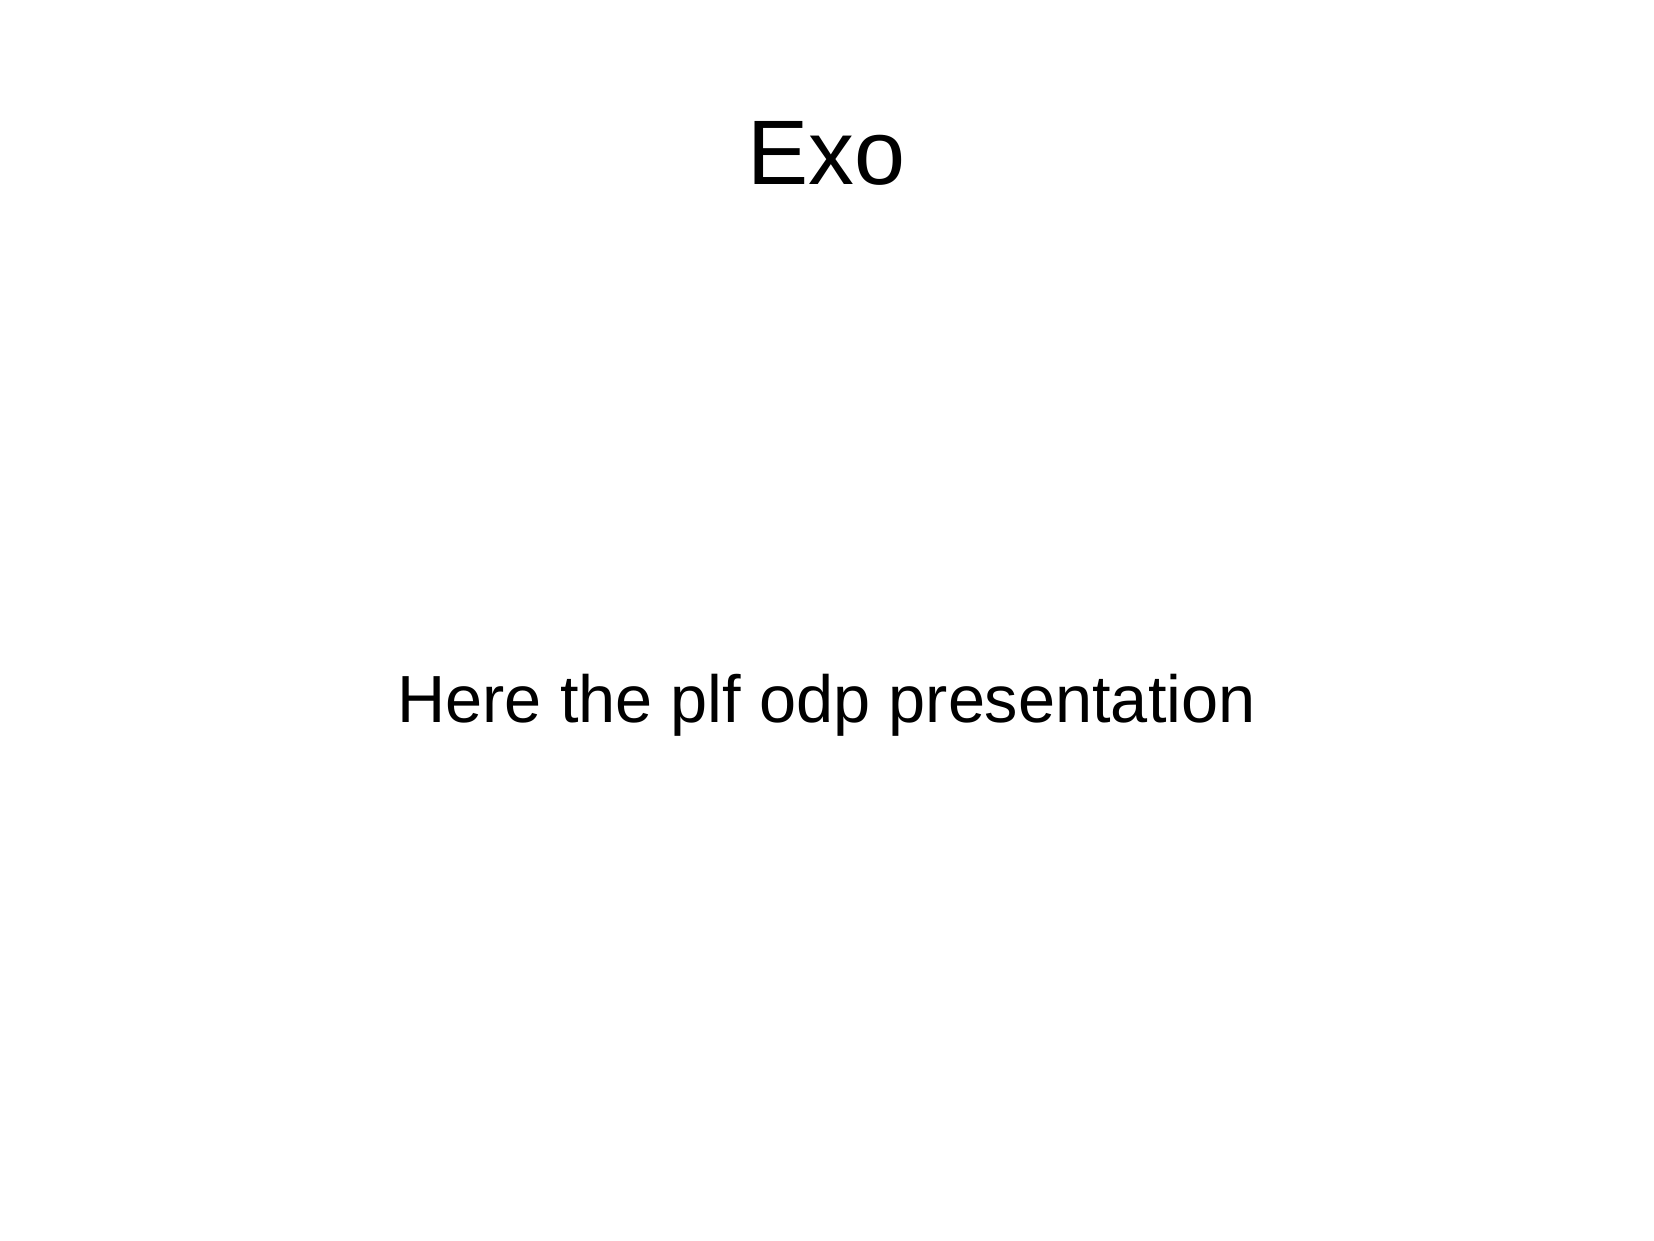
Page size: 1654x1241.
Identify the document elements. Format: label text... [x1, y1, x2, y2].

title Exo [82, 49, 1571, 257]
subtitle Here the plf odp presentation [82, 290, 1571, 1109]
